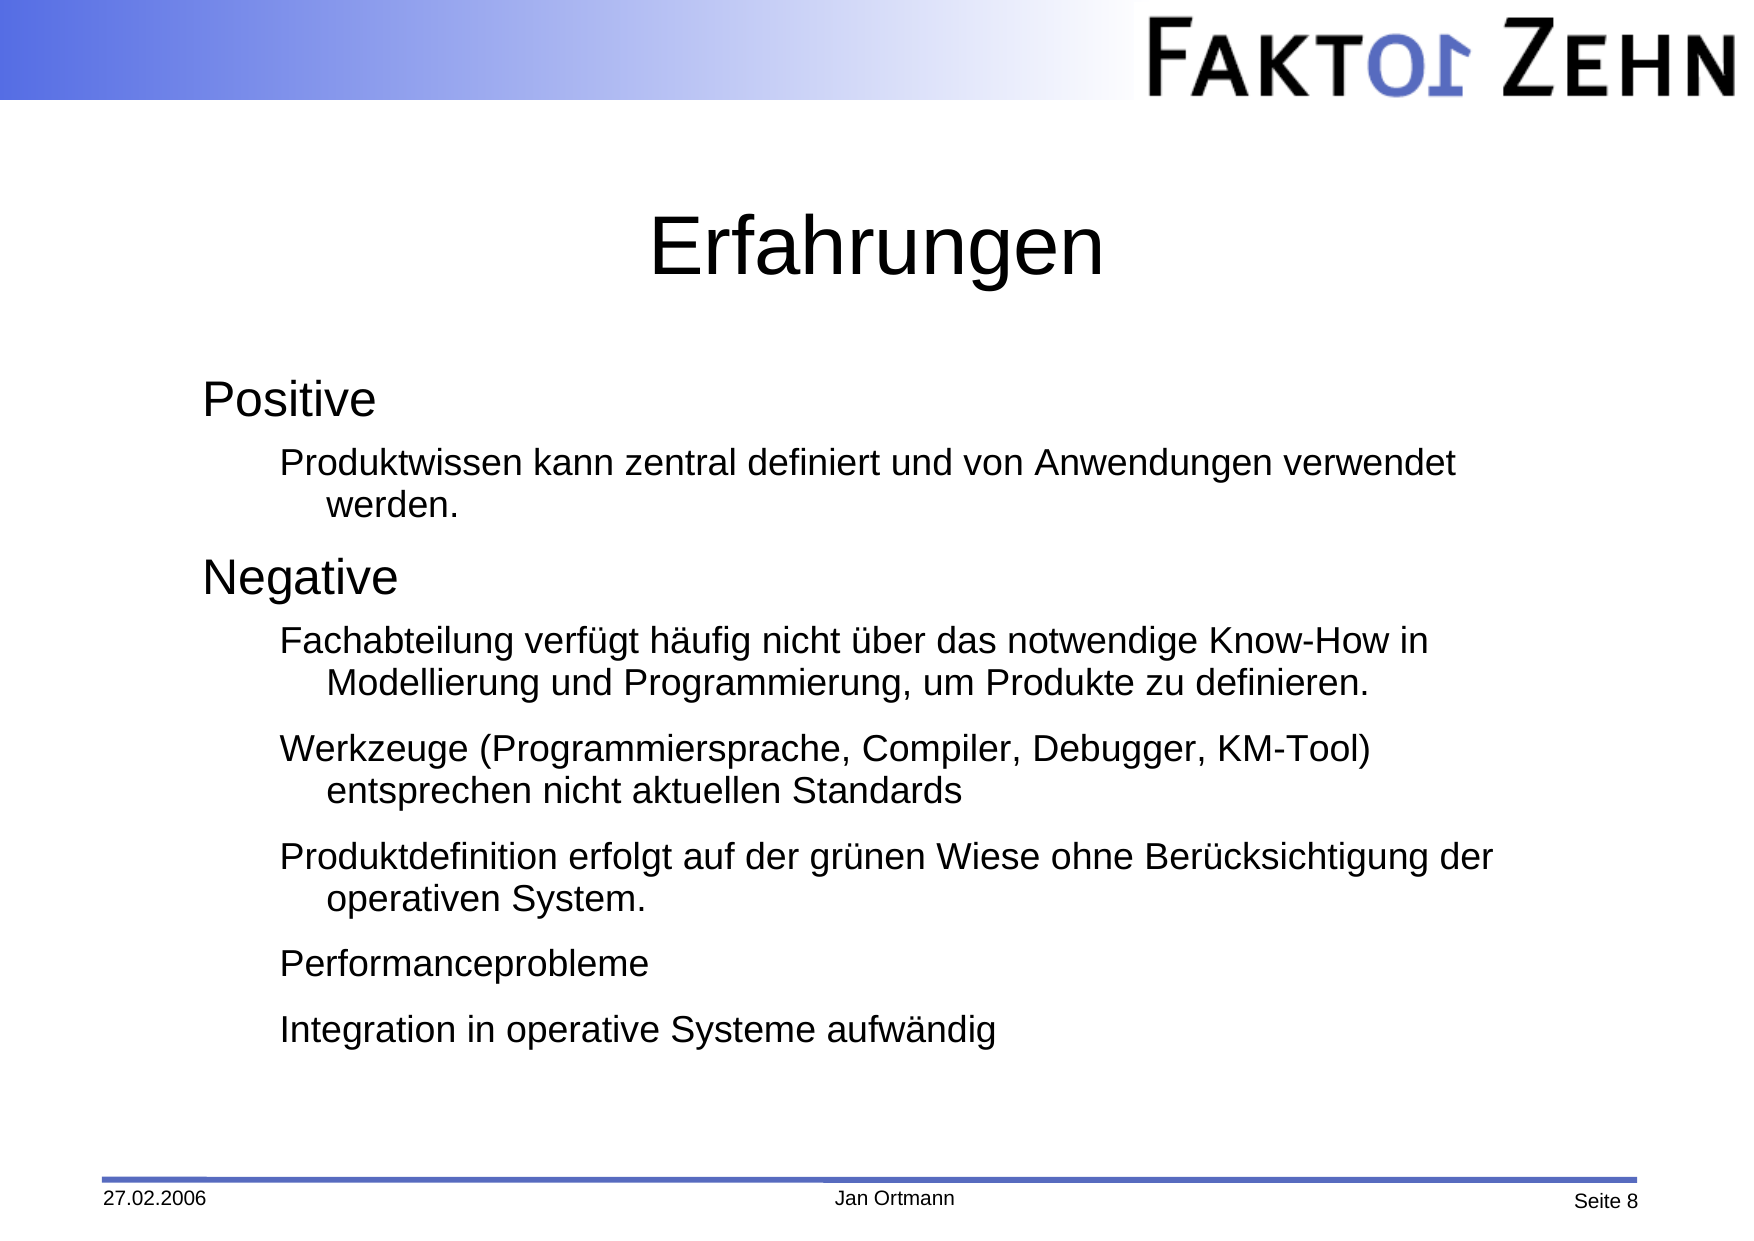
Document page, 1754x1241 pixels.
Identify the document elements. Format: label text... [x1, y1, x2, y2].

title Erfahrungen [179, 142, 1576, 349]
picture [1133, 2, 1749, 105]
list Positive Produktwissen kann zentral definiert und von Anwendungen verwendet werden. Negative Fachabteilung verfügt häufig nicht über das notwendige Know-How in Modellierung und Programmierung, um Produkte zu definieren. Werkzeuge (Programmiersprache, Compiler, Debugger, KM-Tool) entsprechen nicht aktuellen Standards Produktdefinition erfolgt auf der grünen Wiese ohne Berücksichtigung der operativen System. Performanceprobleme Integration in operative Systeme aufwändig [185, 371, 1582, 1078]
